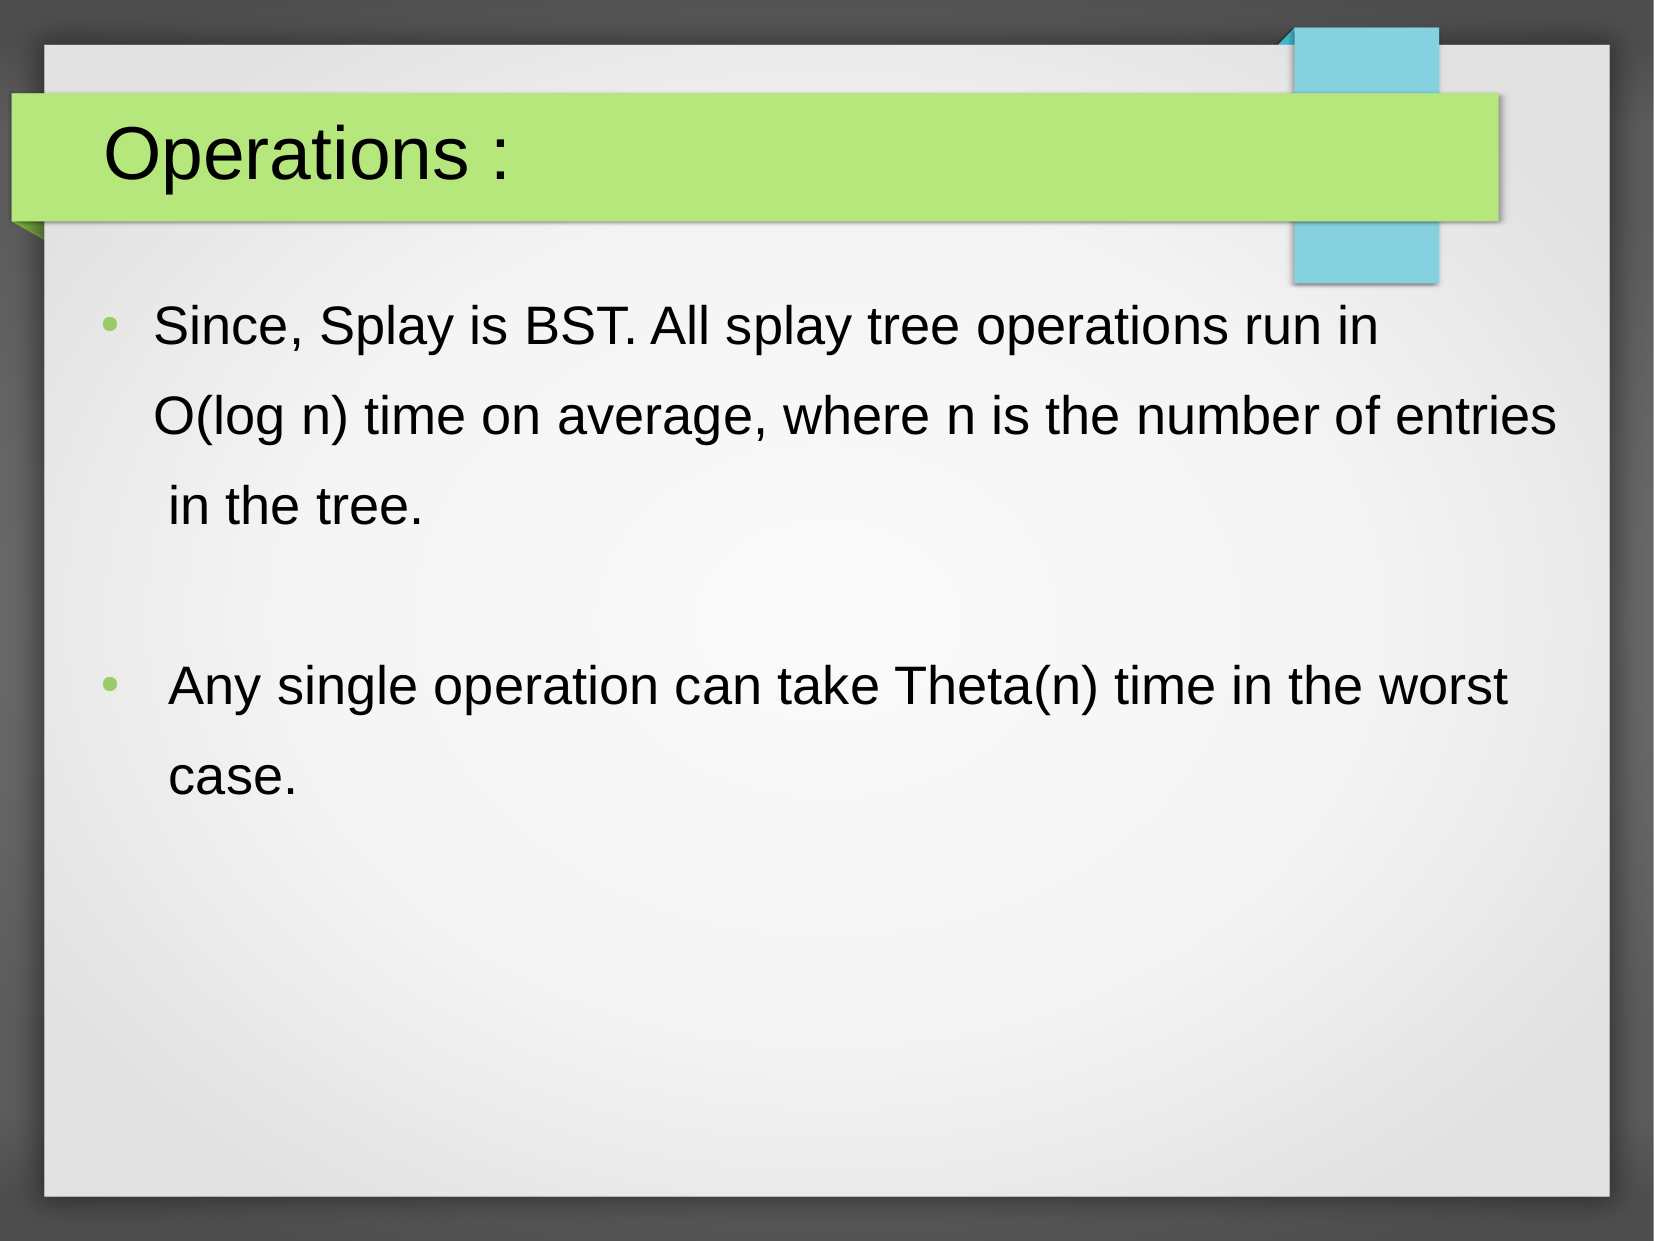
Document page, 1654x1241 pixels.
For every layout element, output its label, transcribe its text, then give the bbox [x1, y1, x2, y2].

list Since, Splay is BST. All splay tree operations run in O(log n) time on average, where n is the number of entries in the tree. Any single operation can take Theta(n) time in the worst case. [82, 295, 1571, 1015]
picture [0, 0, 1654, 1241]
title Operations : [82, 94, 1264, 213]
